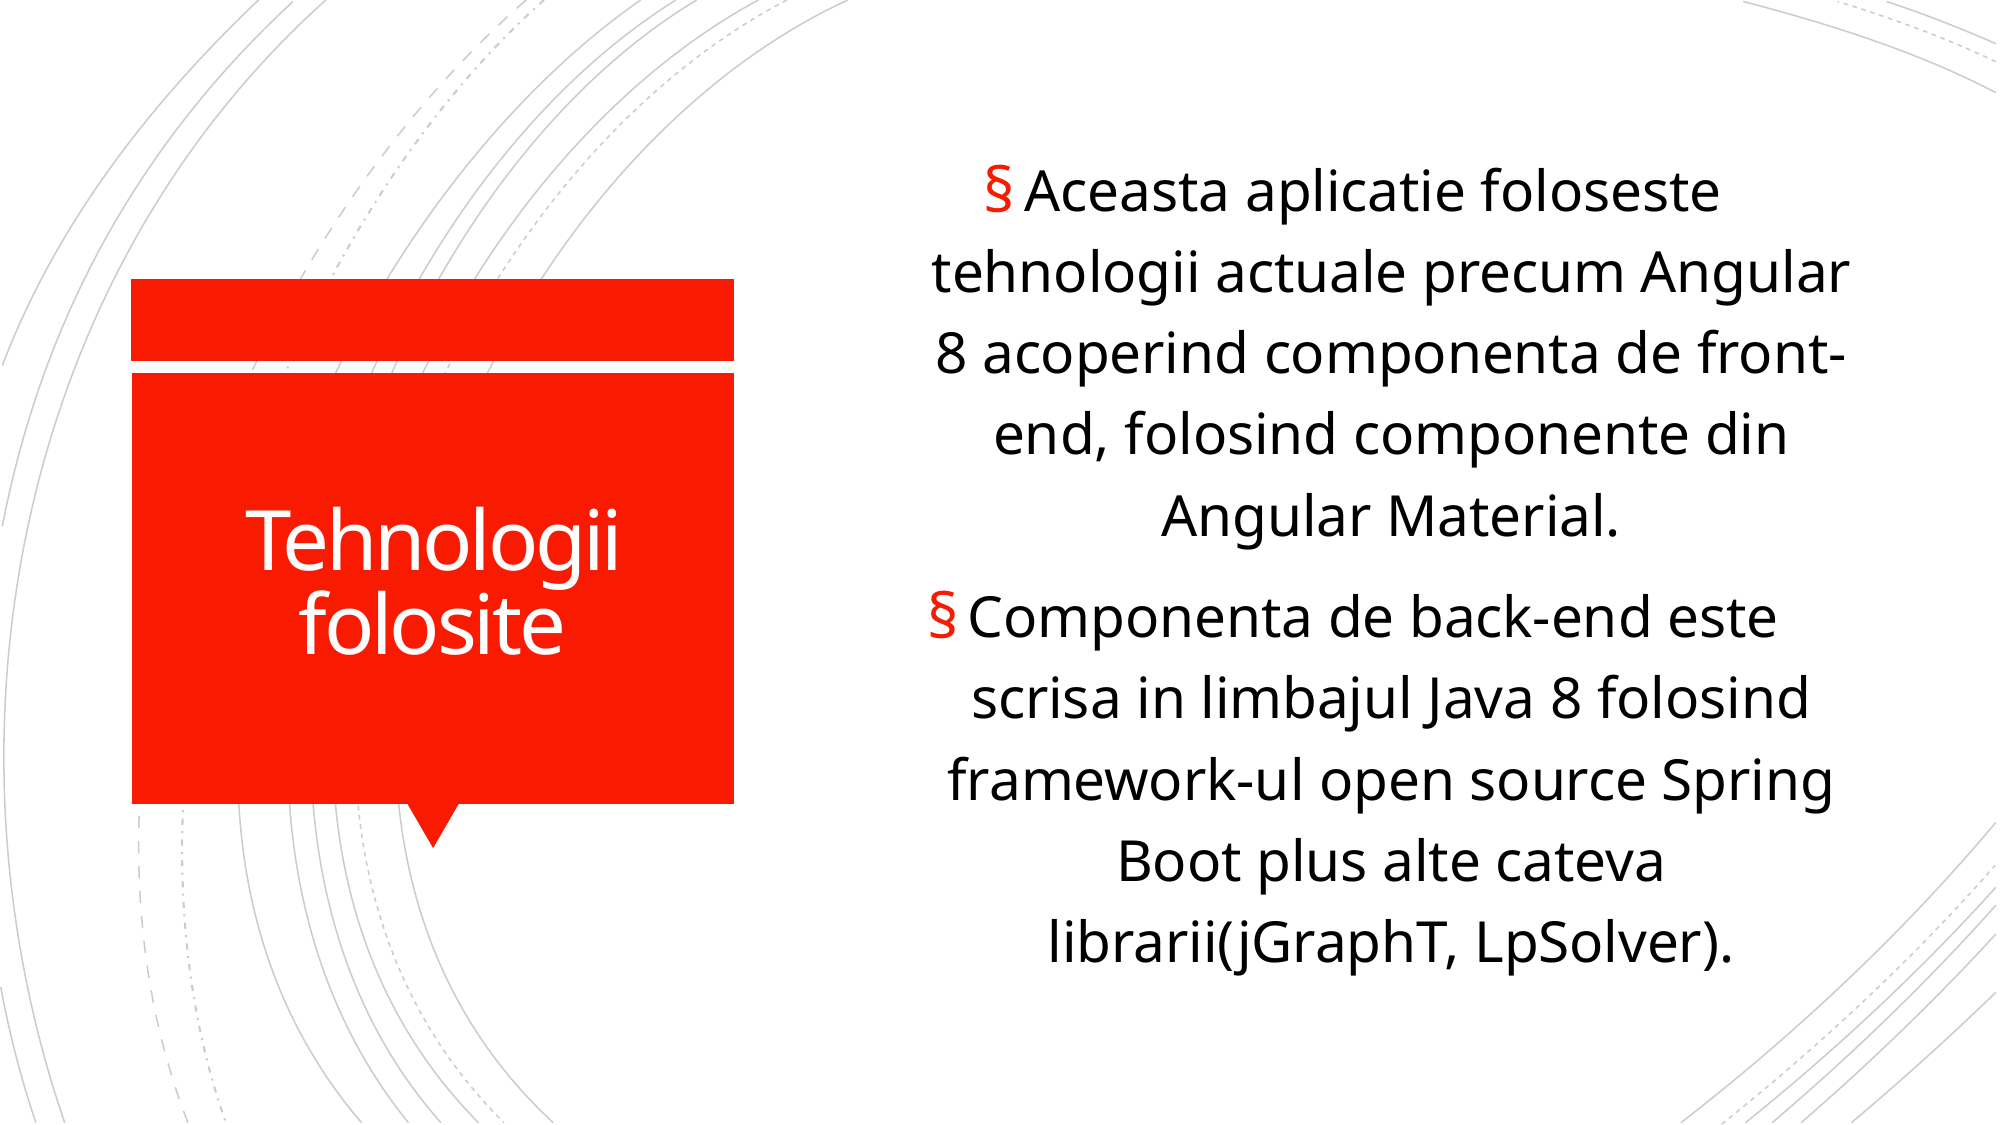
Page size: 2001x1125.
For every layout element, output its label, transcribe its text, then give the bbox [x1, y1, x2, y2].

list Aceasta aplicatie foloseste tehnologii actuale precum Angular 8 acoperind componenta de front-end, folosind componente din Angular Material. Componenta de back-end este scrisa in limbajul Java 8 folosind framework-ul open source Spring Boot plus alte cateva librarii(jGraphT, LpSolver). [839, 100, 1871, 1014]
title Tehnologii folosite [145, 385, 720, 789]
